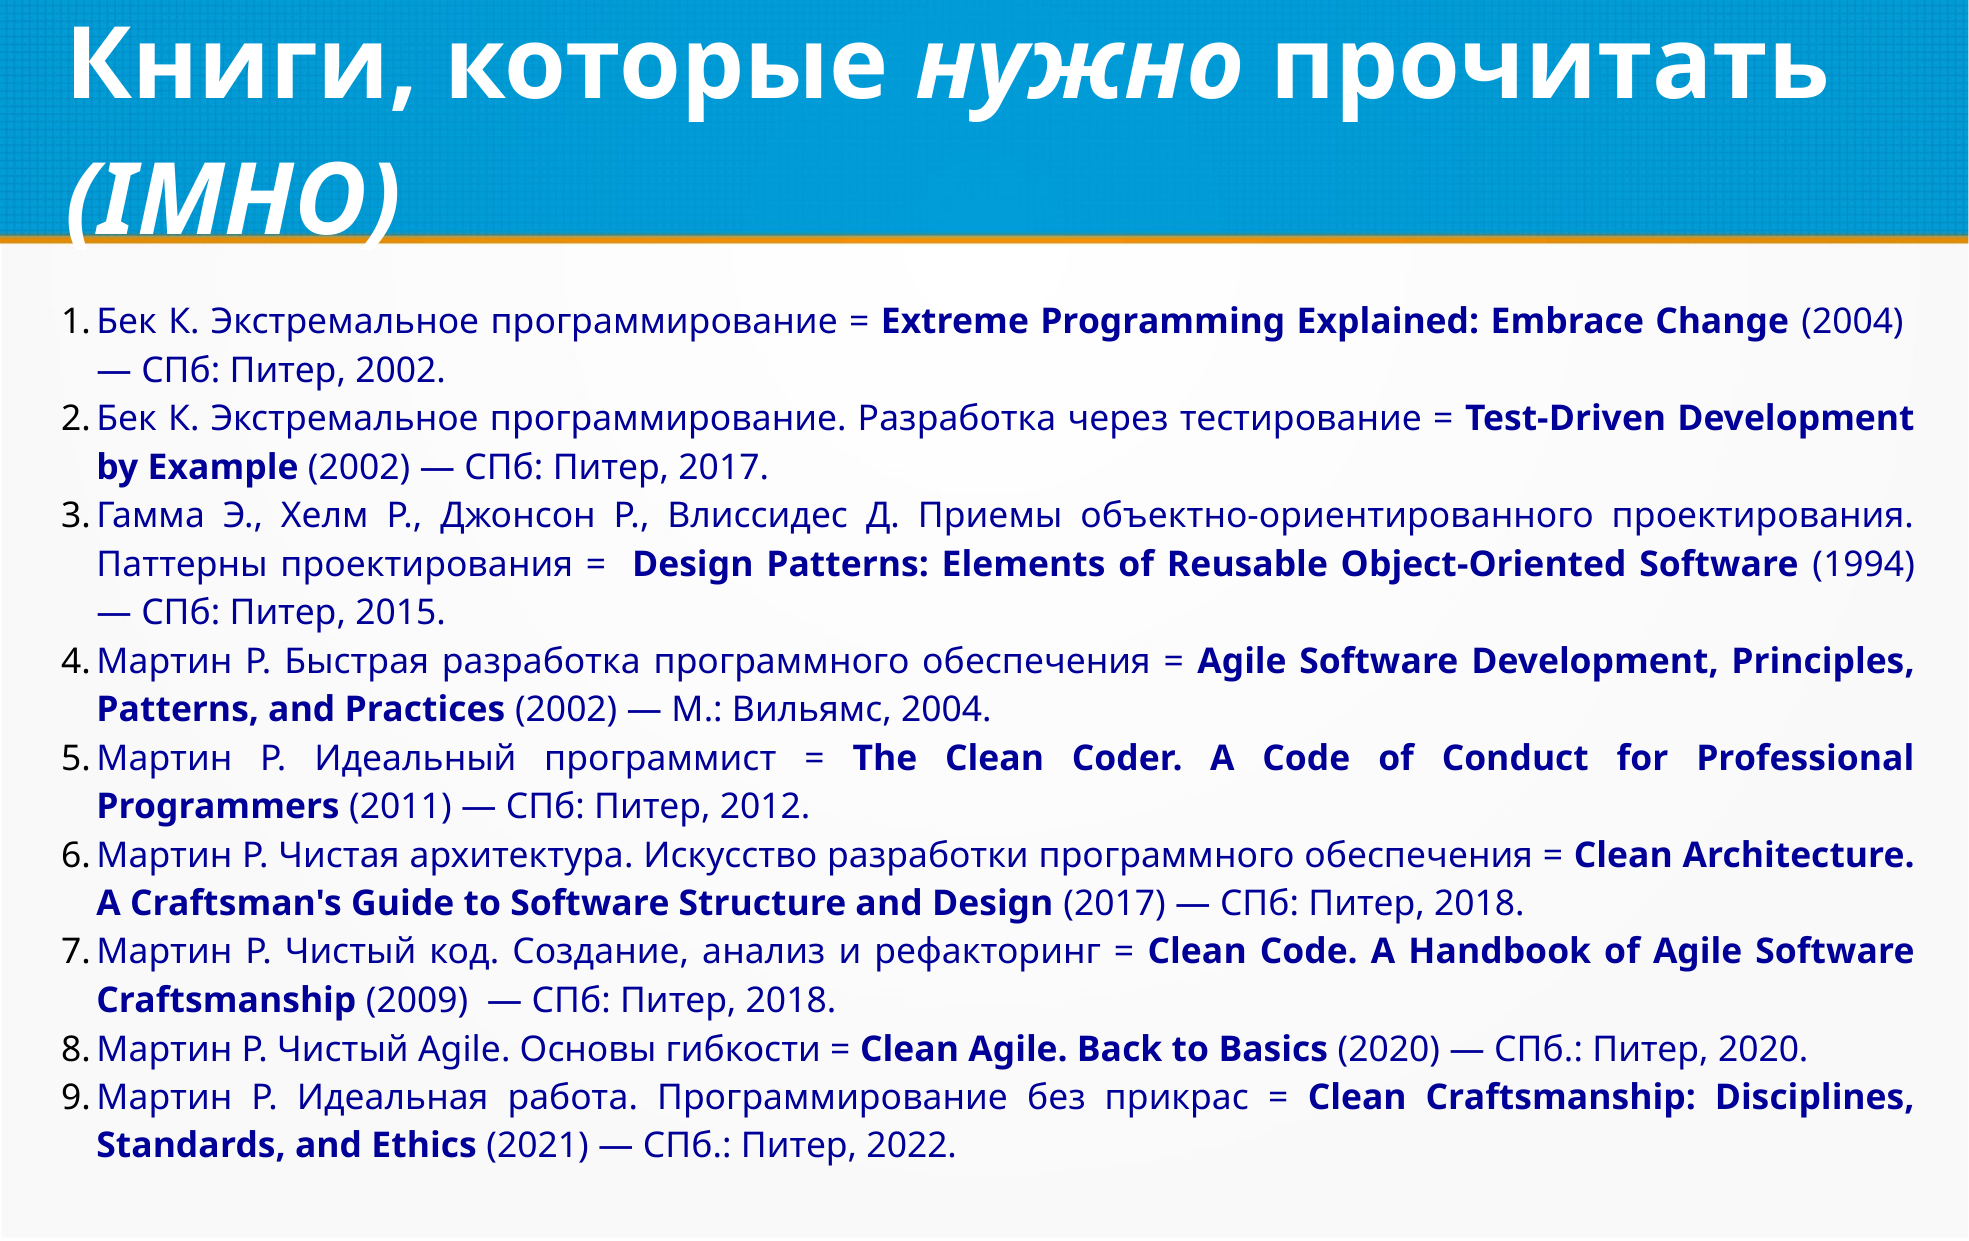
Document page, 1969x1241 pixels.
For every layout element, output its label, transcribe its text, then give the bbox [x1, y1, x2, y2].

picture [0, 232, 1969, 1241]
text_box Бек К. Экстремальное программирование = Extreme Programming Explained: Embrace Change (2004) — СПб: Питер, 2002. Бек К. Экстремальное программирование. Разработка через тестирование = Test-Driven Development by Example (2002) — СПб: Питер, 2017. Гамма Э., Хелм Р., Джонсон Р., Влиссидес Д. Приемы объектно-ориентированного проектирования. Паттерны проектирования = Design Patterns: Elements of Reusable Object-Oriented Software (1994) — СПб: Питер, 2015. Мартин Р. Быстрая разработка программного обеспечения = Agile Software Development, Principles, Patterns, and Practices (2002) — М.: Вильямс, 2004. Мартин Р. Идеальный программист = The Clean Coder. A Сode of Conduct for Professional Programmers (2011) — СПб: Питер, 2012. Мартин Р. Чистая архитектура. Искусство разработки программного обеспечения = Clean Architecture. A Craftsman's Guide to Software Structure and Design (2017) — СПб: Питер, 2018. Мартин Р. Чистый код. Cоздание, анализ и рефакторинг = Clean Code. A Handbook of Agile Software Craftsmanship (2009) — СПб: Питер, 2018. Мартин Р. Чистый Agile. Основы гибкости = Clean Agile. Back to Basics (2020) — СПб.: Питер, 2020. Мартин Р. Идеальная работа. Программирование без прикрас = Clean Craftsmanship: Disciplines, Standards, and Ethics (2021) — СПб.: Питер, 2022. [55, 255, 1921, 1209]
text_box Книги, которые нужно прочитать (IMHO) [59, 29, 1951, 226]
